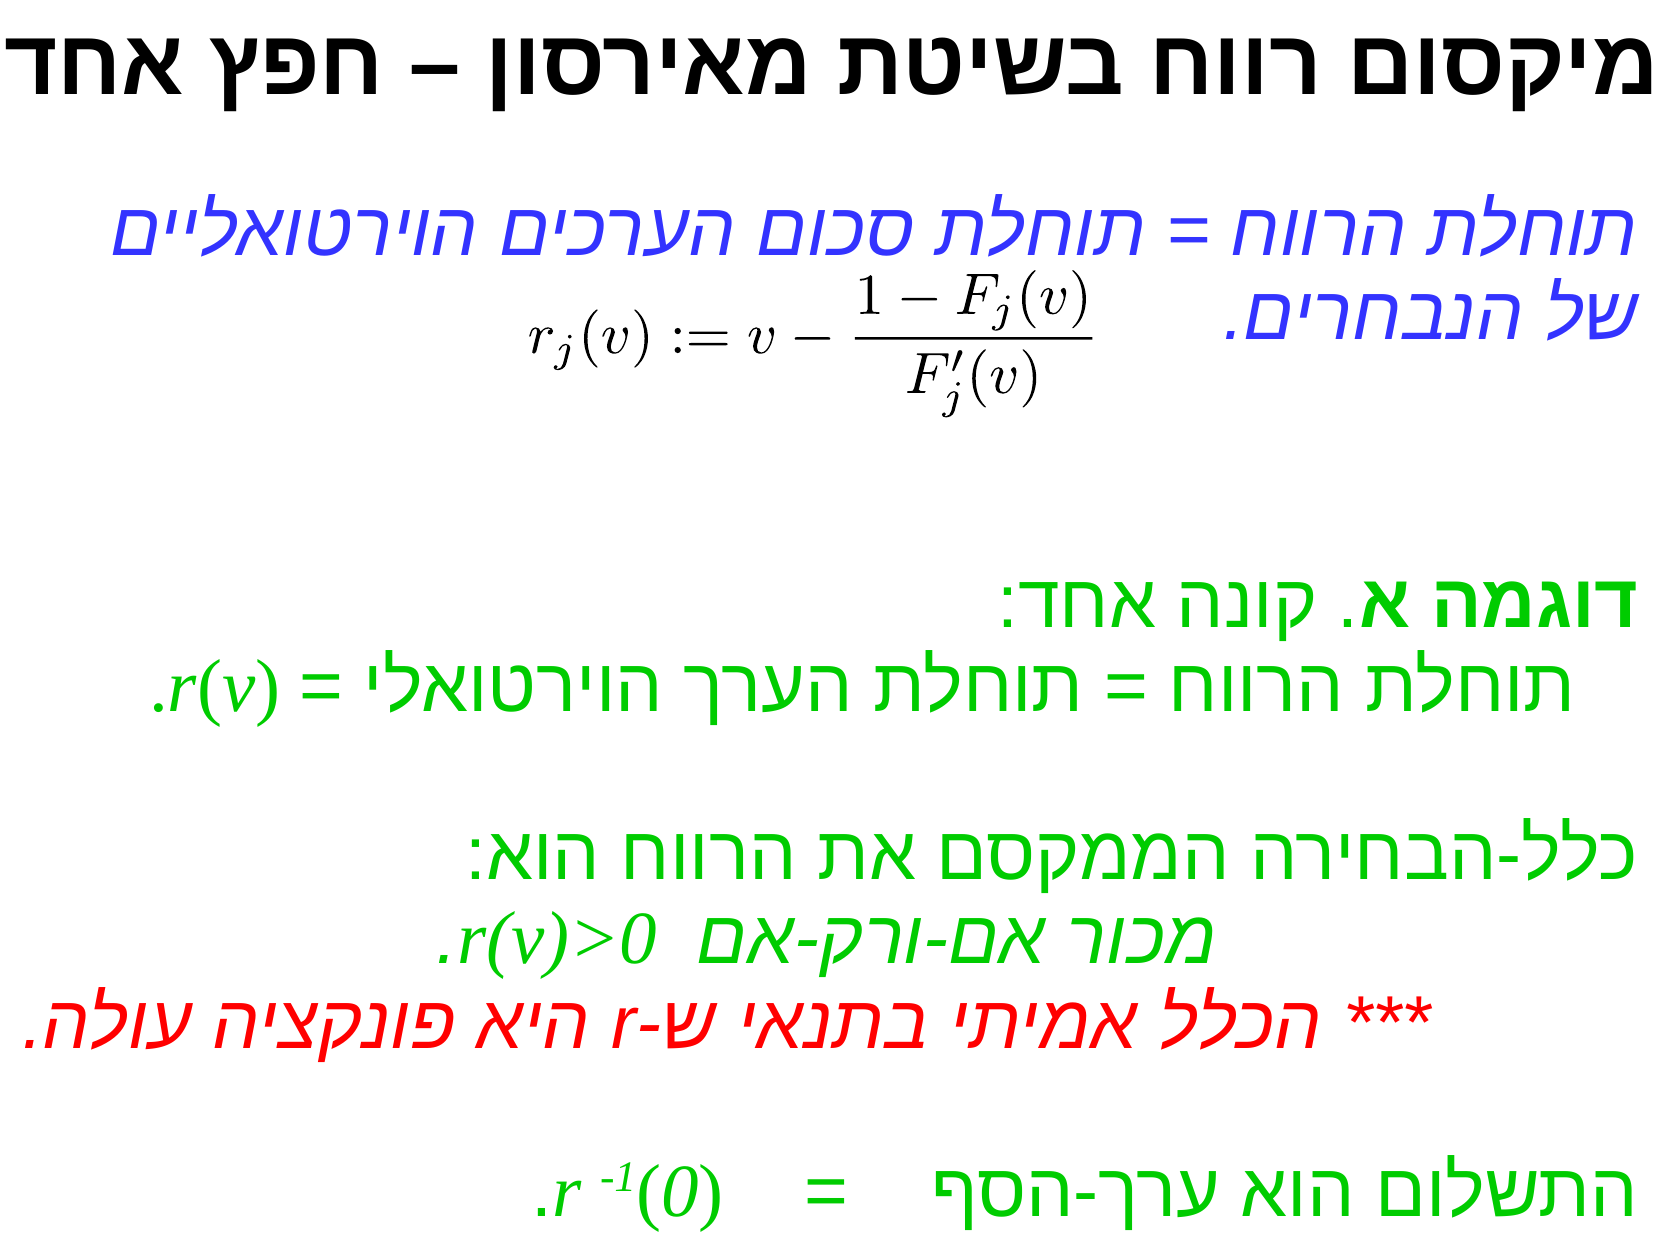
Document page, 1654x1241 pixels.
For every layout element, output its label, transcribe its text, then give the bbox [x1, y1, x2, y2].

text_box דוגמה א. קונה אחד: תוחלת הרווח = תוחלת הערך הוירטואלי = r(v). כלל-הבחירה הממקסם את הרווח הוא: מכור אם-ורק-אם r(v)>0. *** הכלל אמיתי בתנאי ש-r היא פונקציה עולה. התשלום הוא ערך-הסף = r -1(0). [0, 552, 1654, 1240]
title מיקסום רווח בשיטת מאירסון – חפץ אחד [0, 0, 1654, 166]
text_box [527, 270, 1093, 418]
text_box תוחלת הרווח = תוחלת סכום הערכים הוירטואליים של הנבחרים. [0, 180, 1654, 363]
